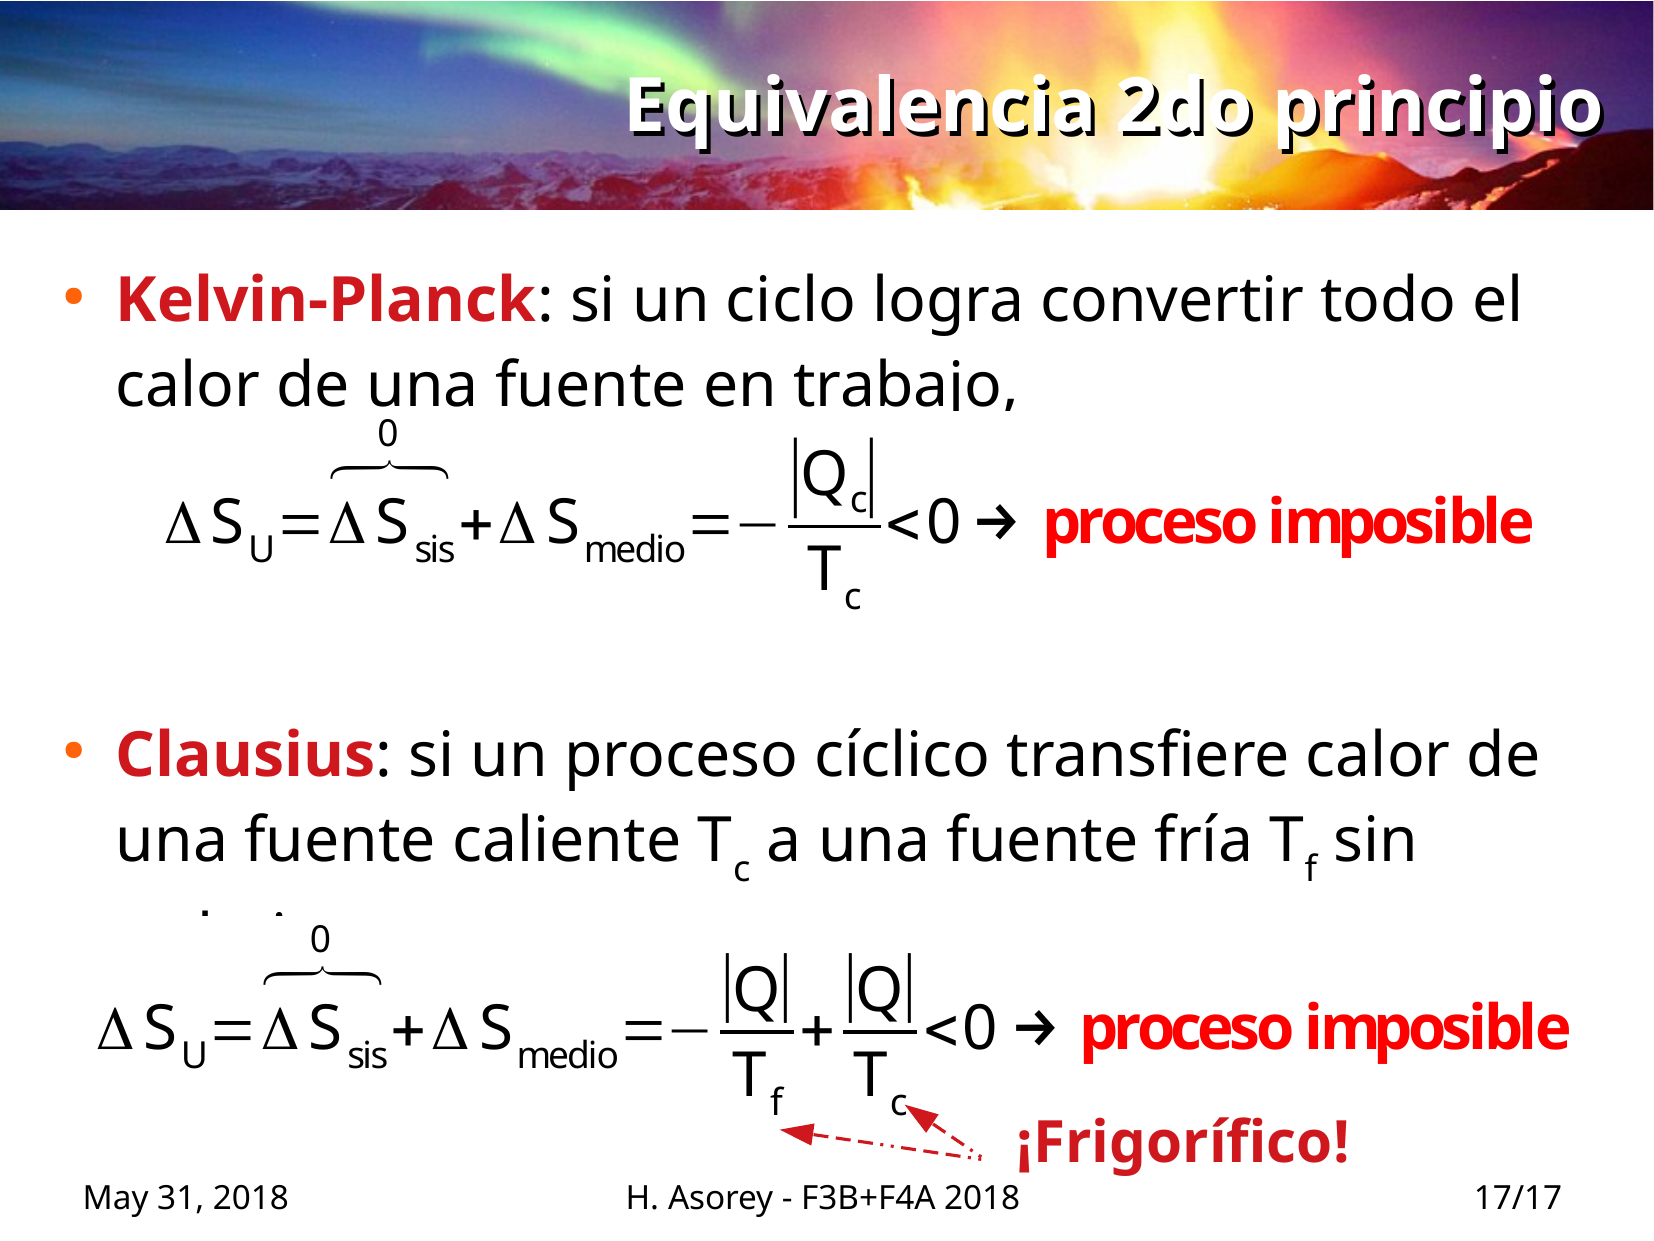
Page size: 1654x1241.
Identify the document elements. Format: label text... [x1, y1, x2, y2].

list Kelvin-Planck: si un ciclo logra convertir todo el calor de una fuente en trabajo, Clausius: si un proceso cíclico transfiere calor de una fuente caliente Tc a una fuente fría Tf sin trabajo externo, |Qc|=|Qf|=Q, pero Tf<Tc: [45, 255, 1606, 1156]
picture [0, 1, 1654, 210]
title Equivalencia 2do principio [45, 15, 1606, 191]
text_box ¡Frigorífico! [1001, 1092, 1311, 1179]
chart [156, 410, 1538, 618]
chart [89, 916, 1575, 1124]
